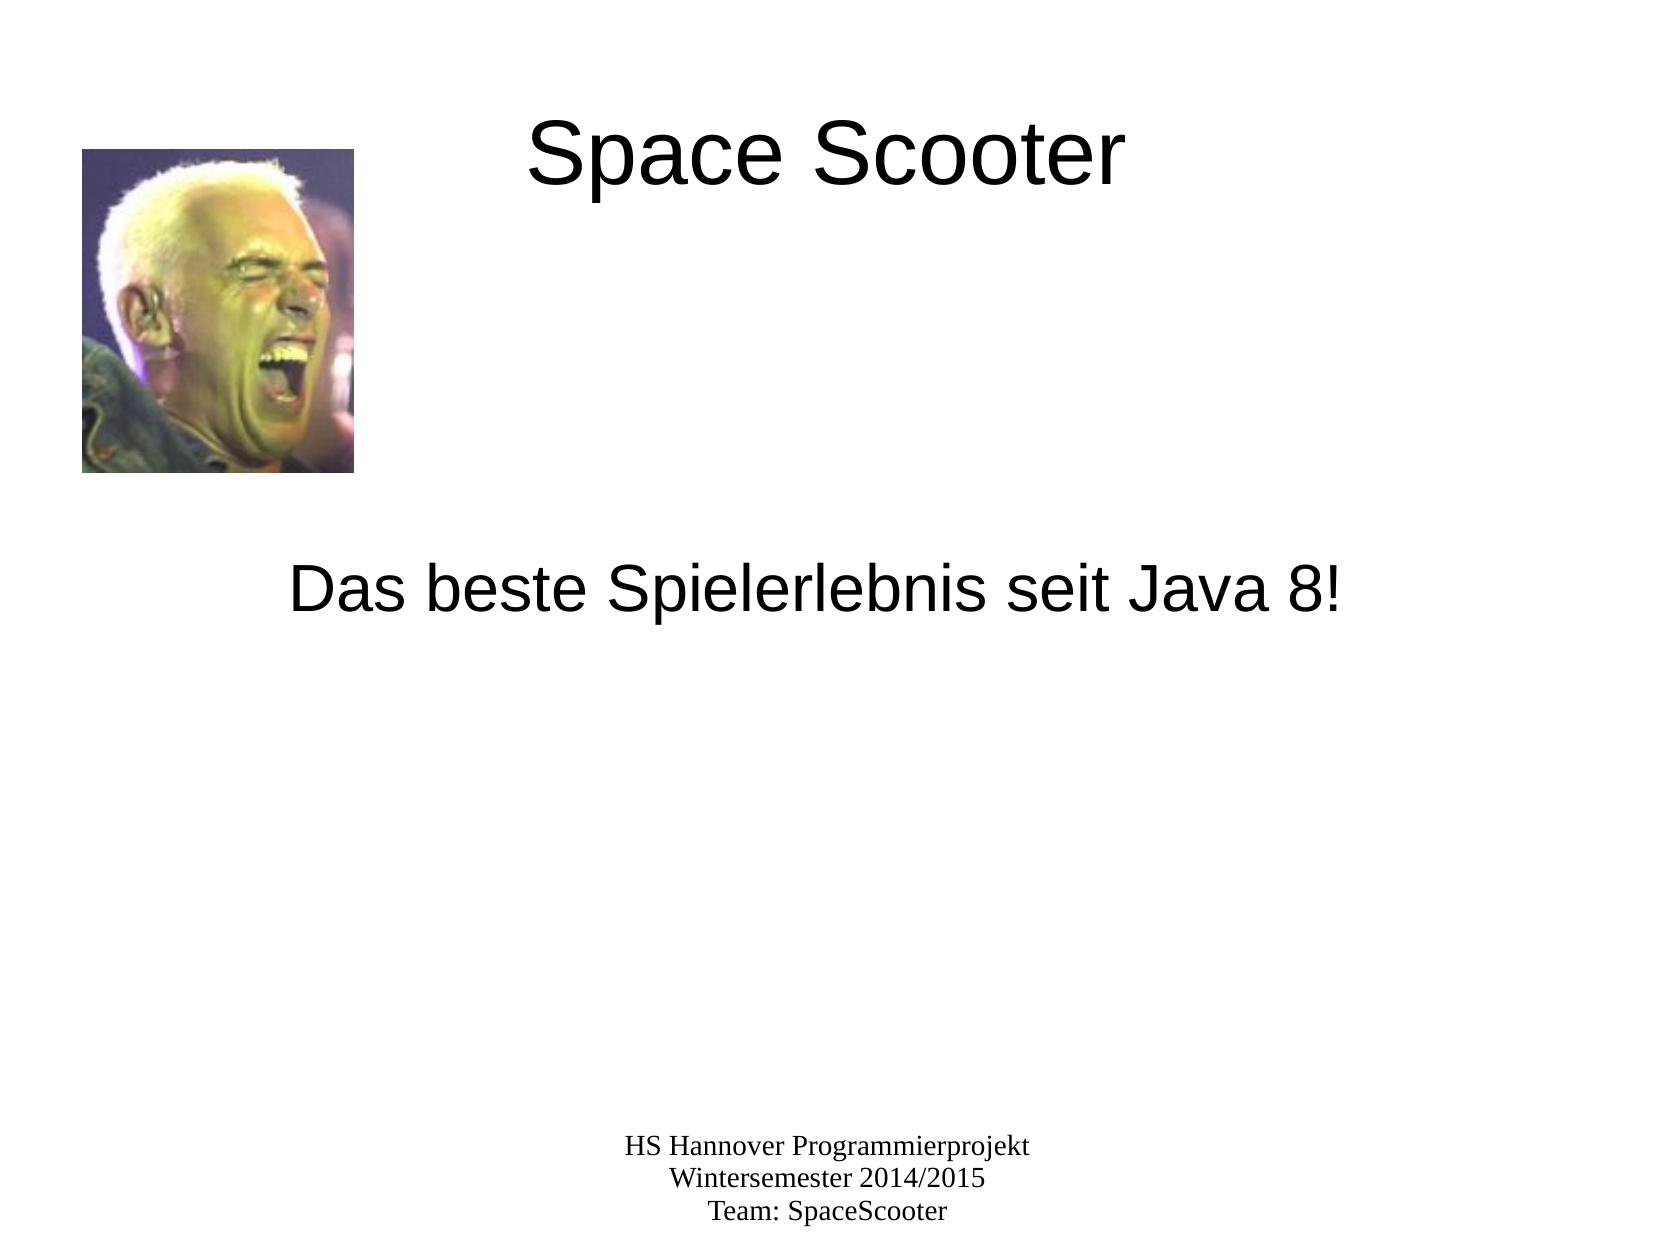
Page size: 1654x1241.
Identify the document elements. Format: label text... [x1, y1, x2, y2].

title Space Scooter [82, 49, 1571, 257]
subtitle Das beste Spielerlebnis seit Java 8! [88, 228, 1544, 949]
picture [82, 149, 354, 473]
